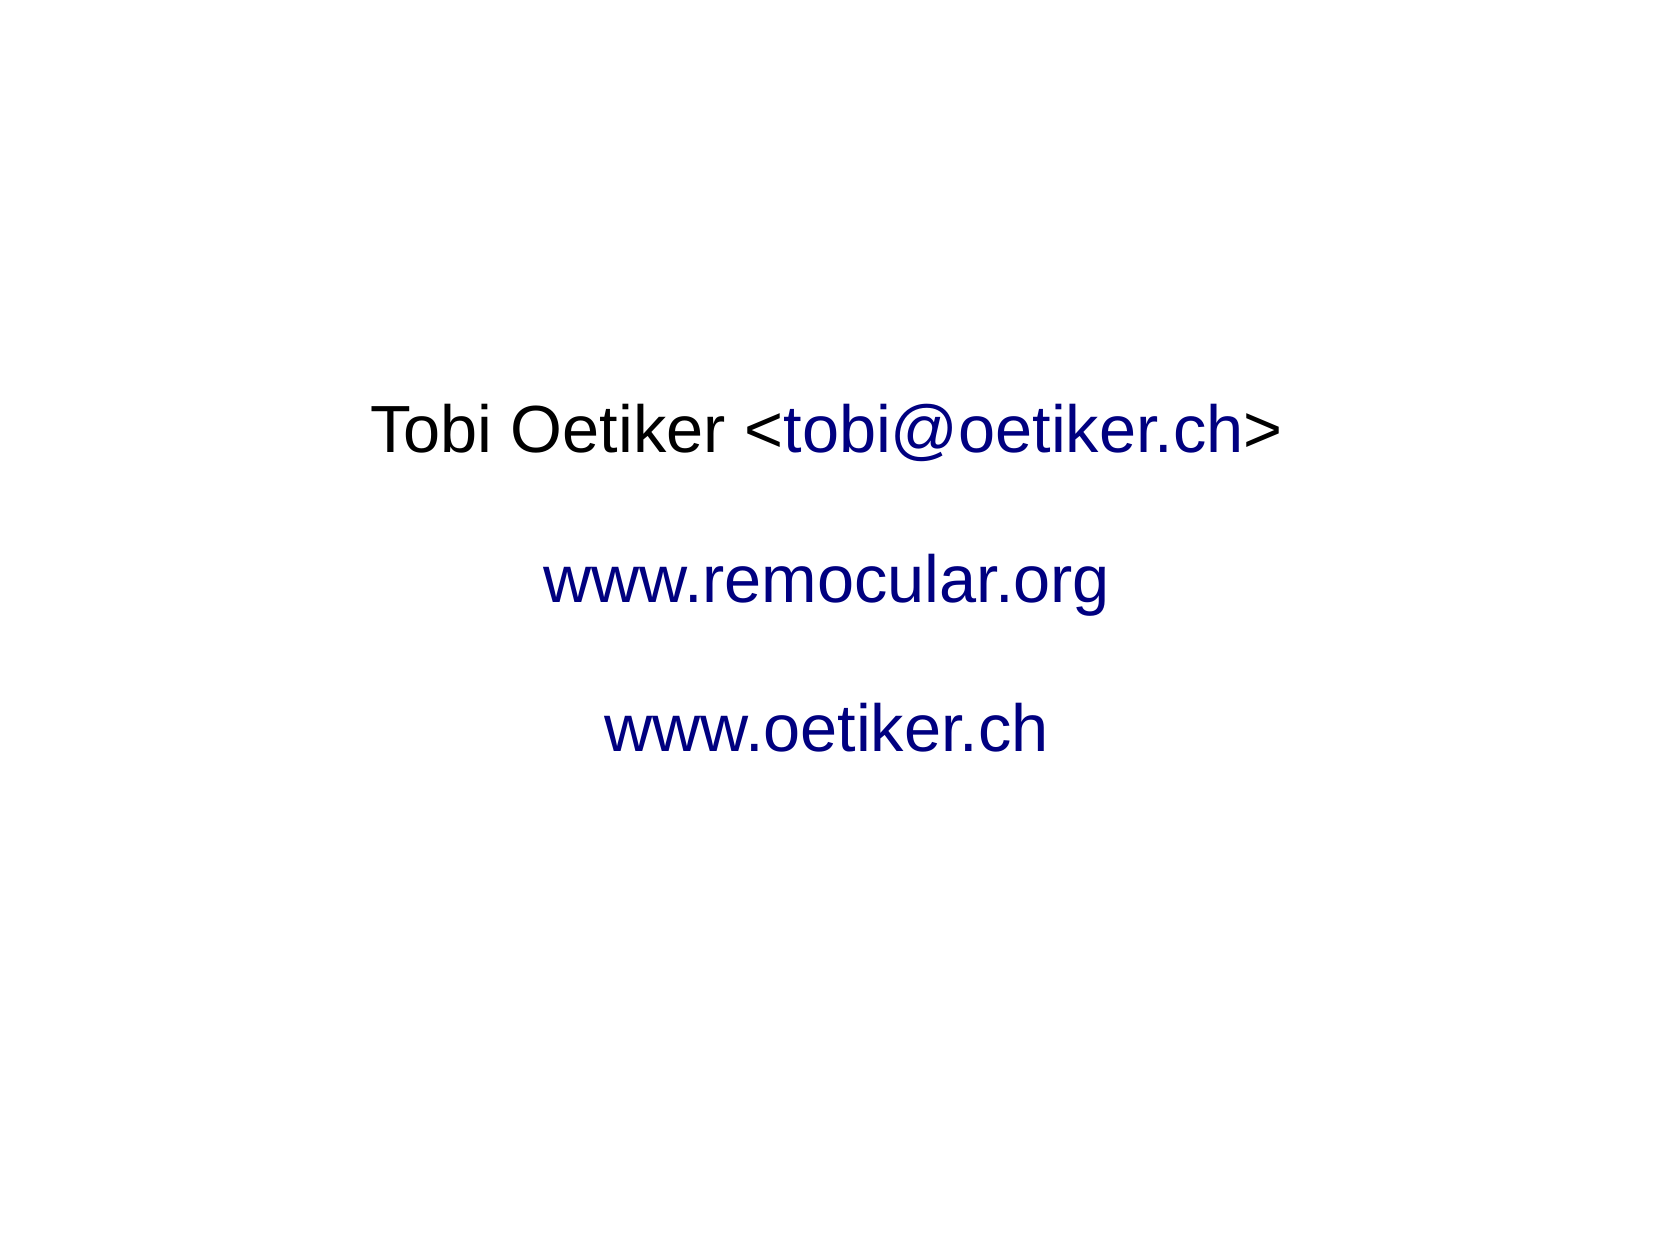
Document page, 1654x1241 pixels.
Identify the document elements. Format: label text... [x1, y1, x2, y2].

subtitle Tobi Oetiker <tobi@oetiker.ch> www.remocular.org www.oetiker.ch [82, 49, 1571, 1109]
